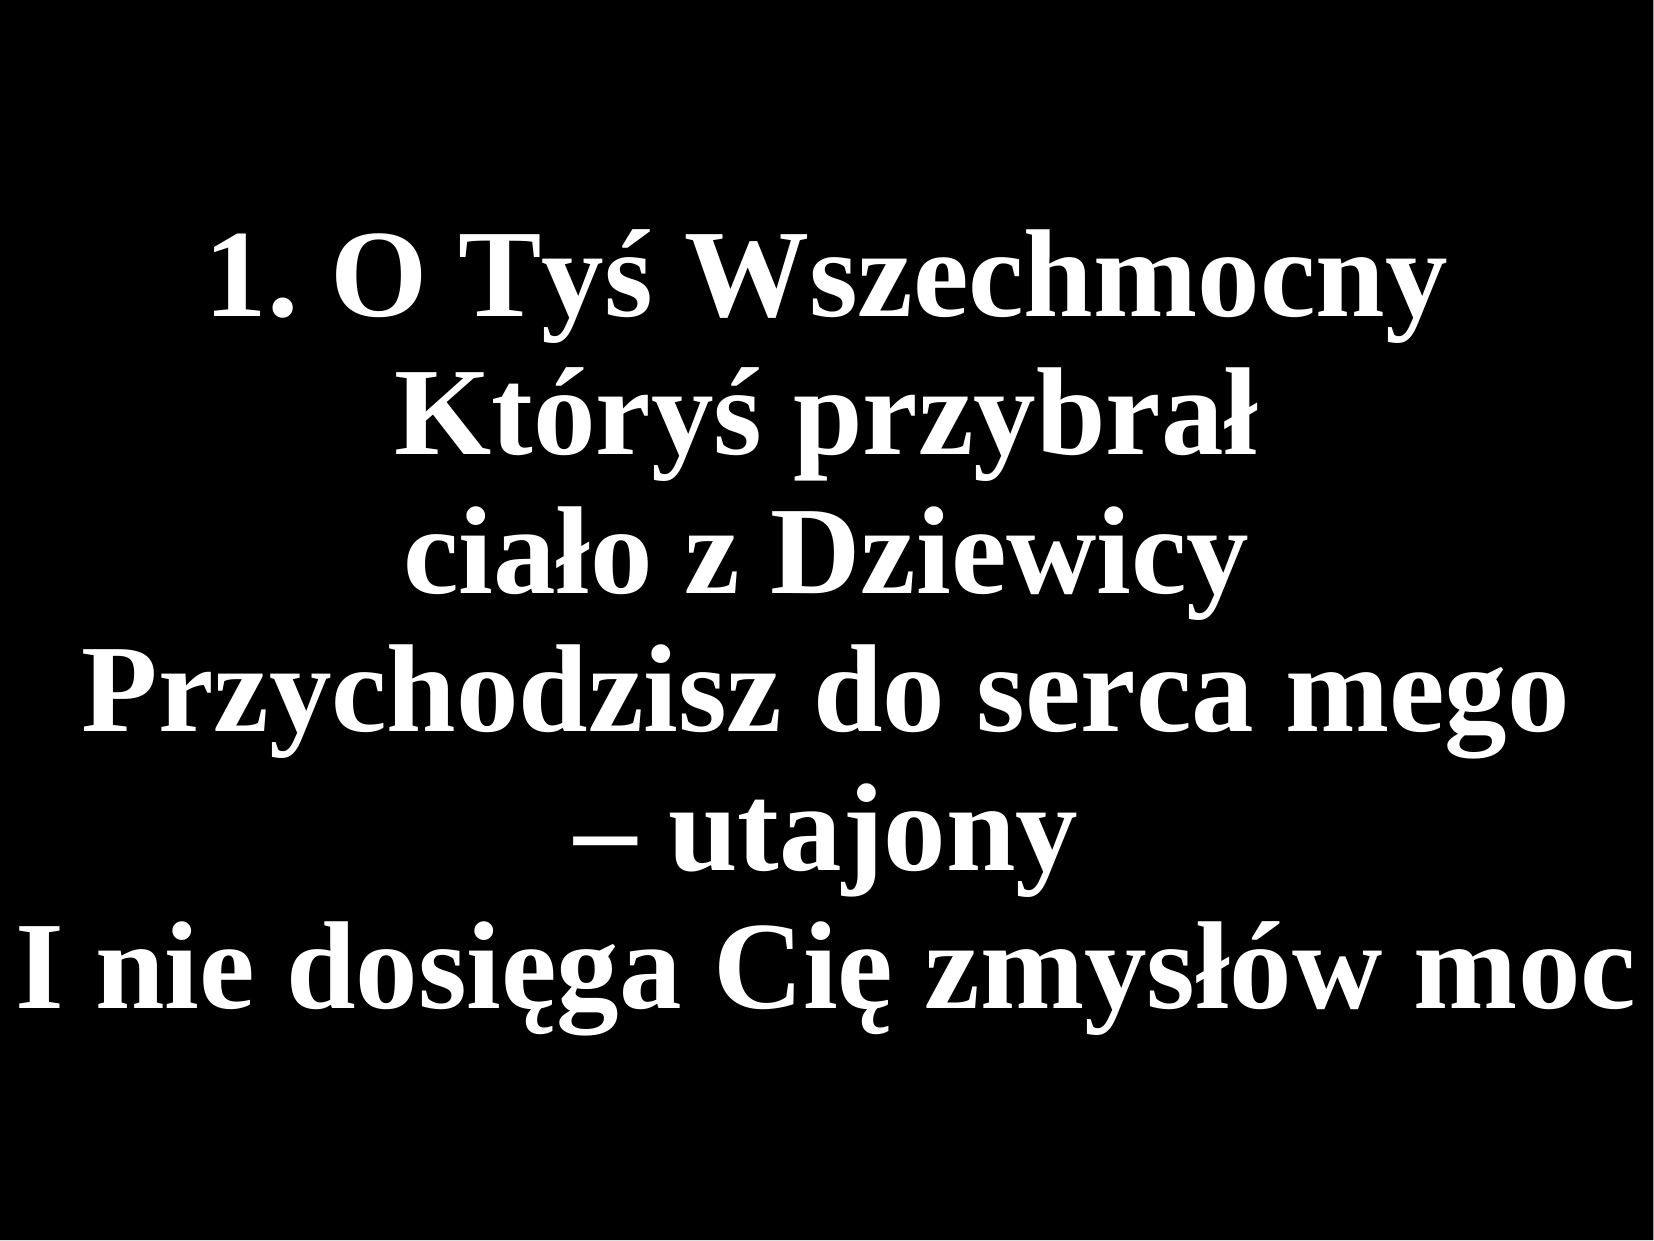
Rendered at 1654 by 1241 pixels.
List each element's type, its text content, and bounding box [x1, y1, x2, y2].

title 1. O Tyś Wszechmocny Któryś przybrał ciało z Dziewicy Przychodzisz do serca mego – utajony I nie dosięga Cię zmysłów moc [0, 0, 1654, 1241]
